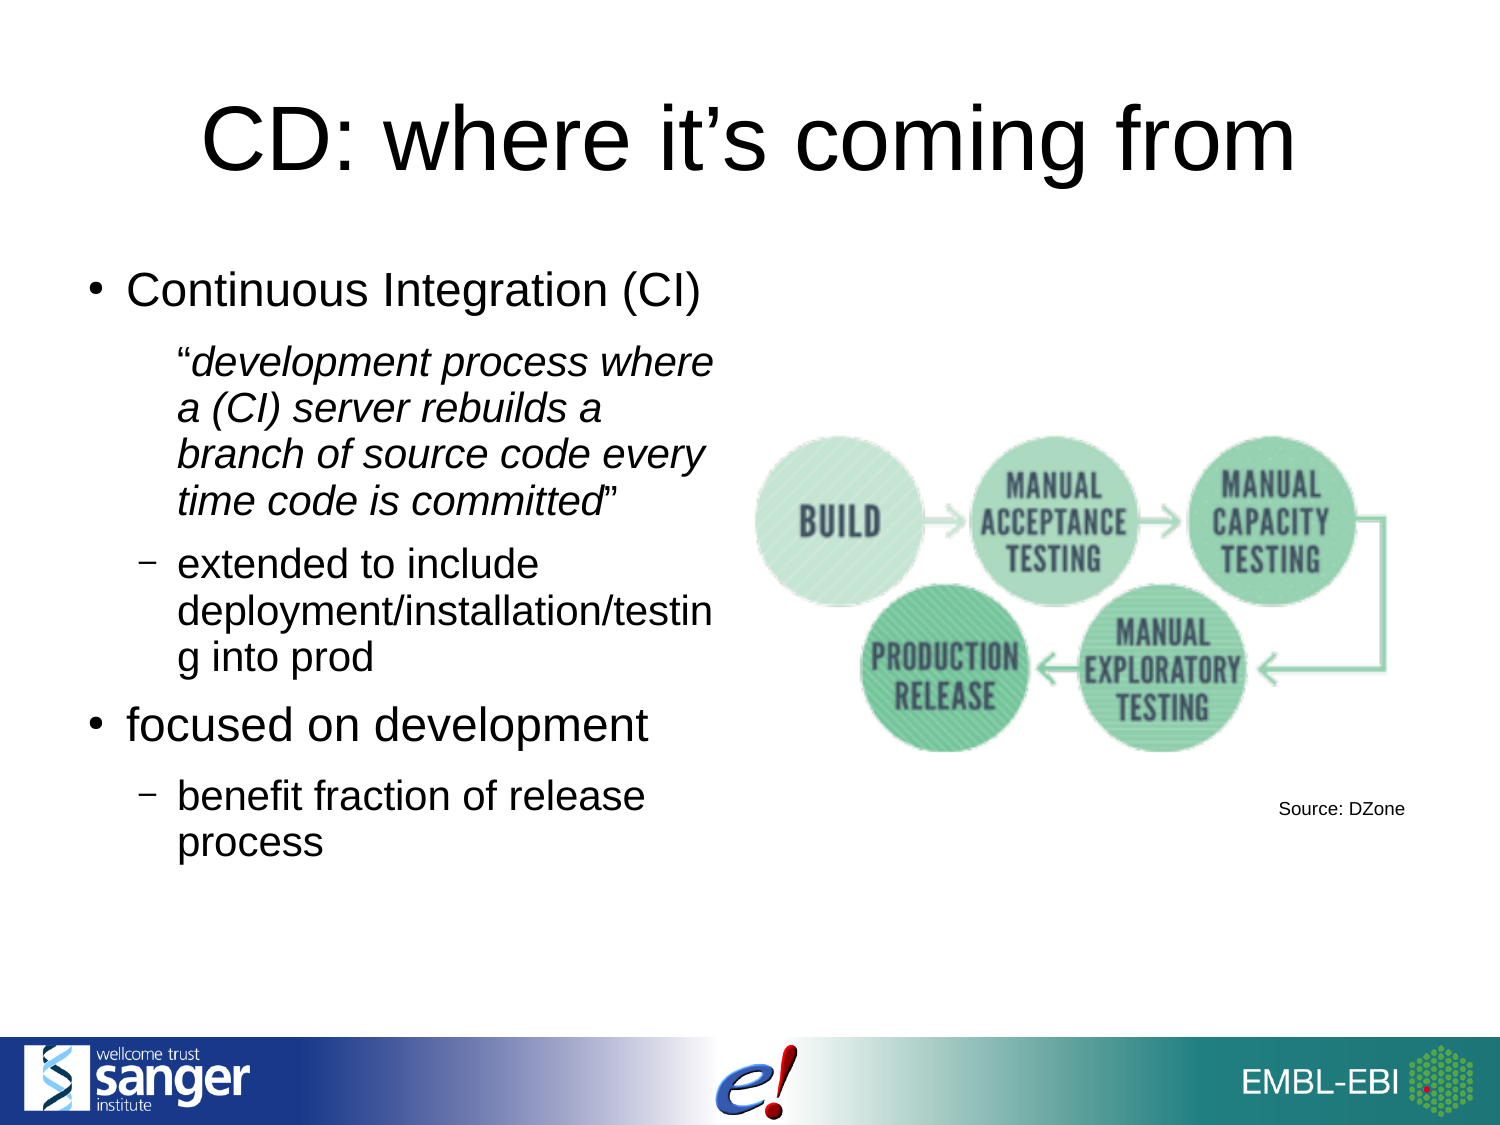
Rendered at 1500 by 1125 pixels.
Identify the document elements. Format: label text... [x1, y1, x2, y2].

title CD: where it’s coming from [75, 44, 1425, 233]
picture [751, 415, 1396, 764]
picture [0, 1037, 1500, 1125]
list Continuous Integration (CI) “development process where a (CI) server rebuilds a branch of source code every time code is committed” extended to include deployment/installation/testing into prod focused on development benefit fraction of release process [75, 263, 720, 916]
text_box Source: DZone [1263, 791, 1460, 835]
